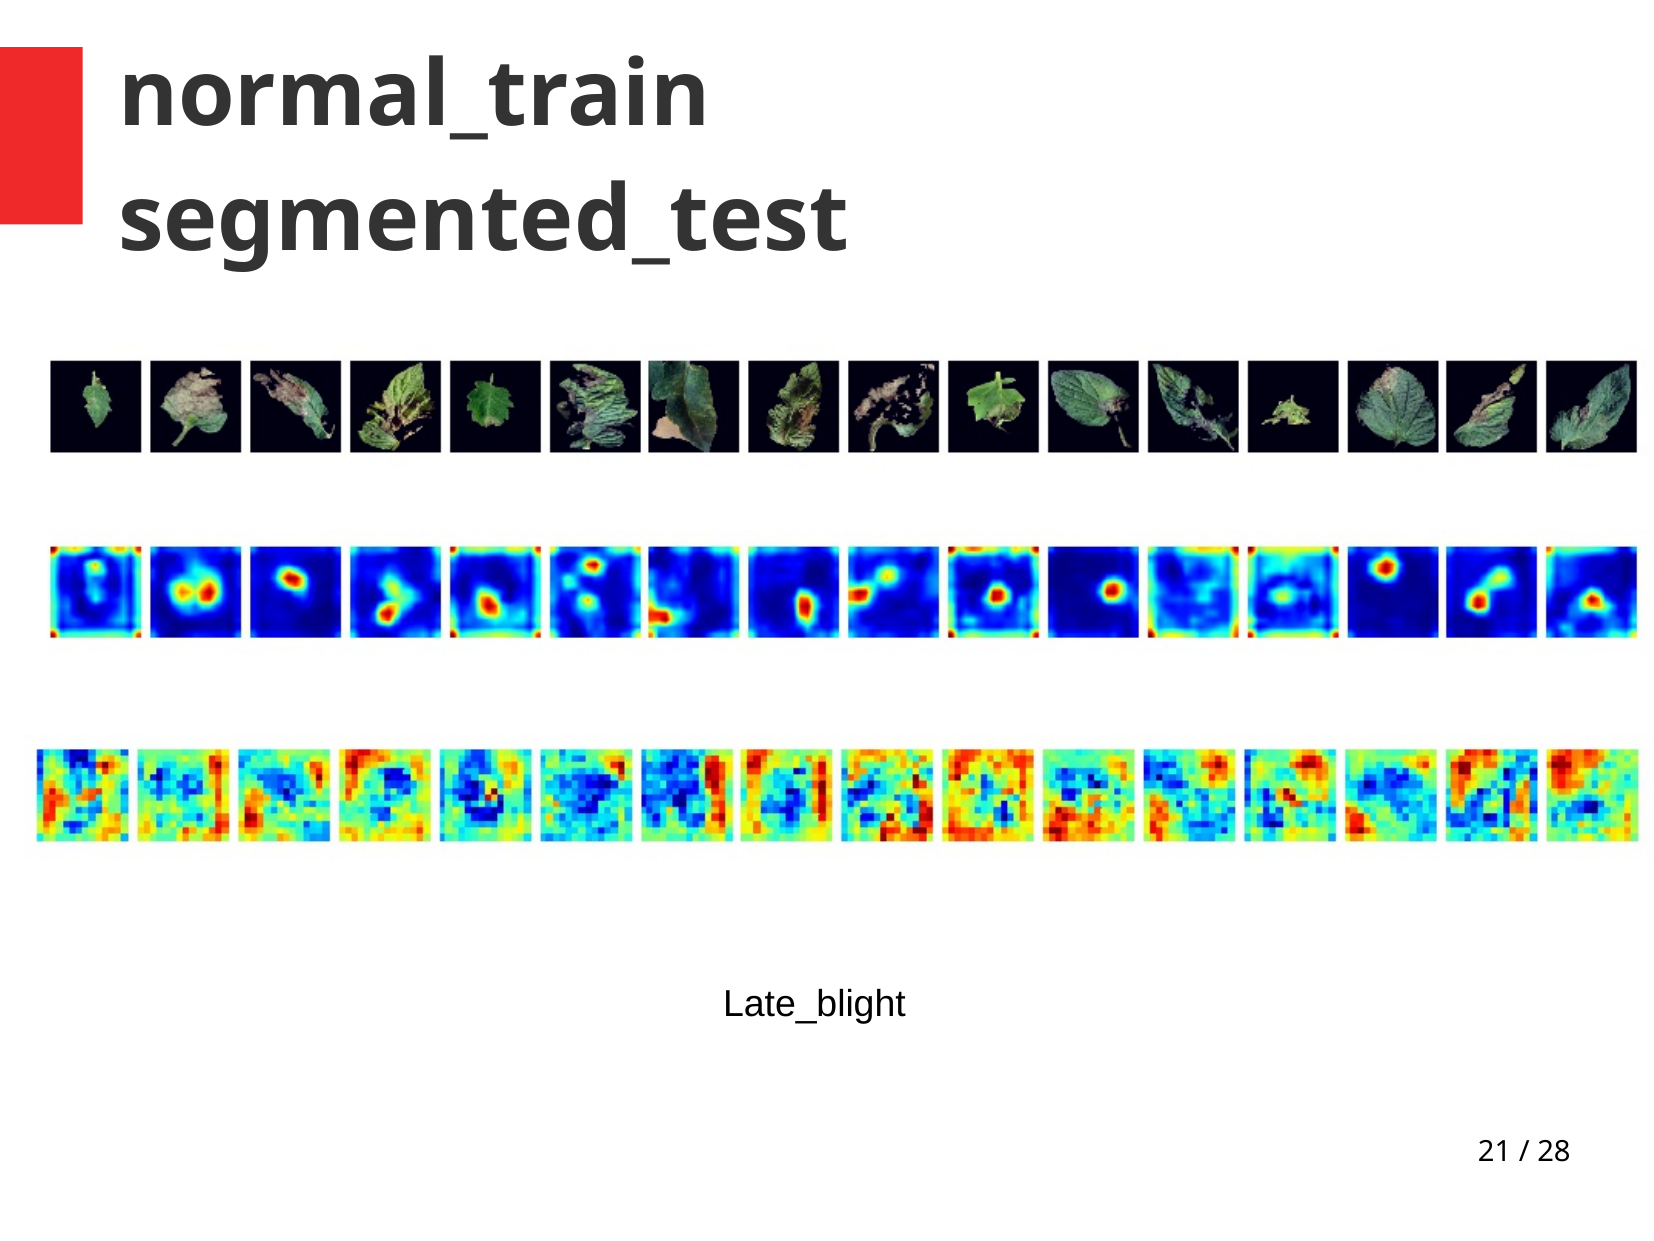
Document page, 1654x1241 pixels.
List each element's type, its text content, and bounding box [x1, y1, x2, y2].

title normal_train segmented_test [118, 45, 1571, 260]
picture [0, 734, 1654, 880]
text_box Late_blight [708, 975, 921, 1032]
picture [0, 344, 1654, 490]
picture [0, 530, 1654, 676]
